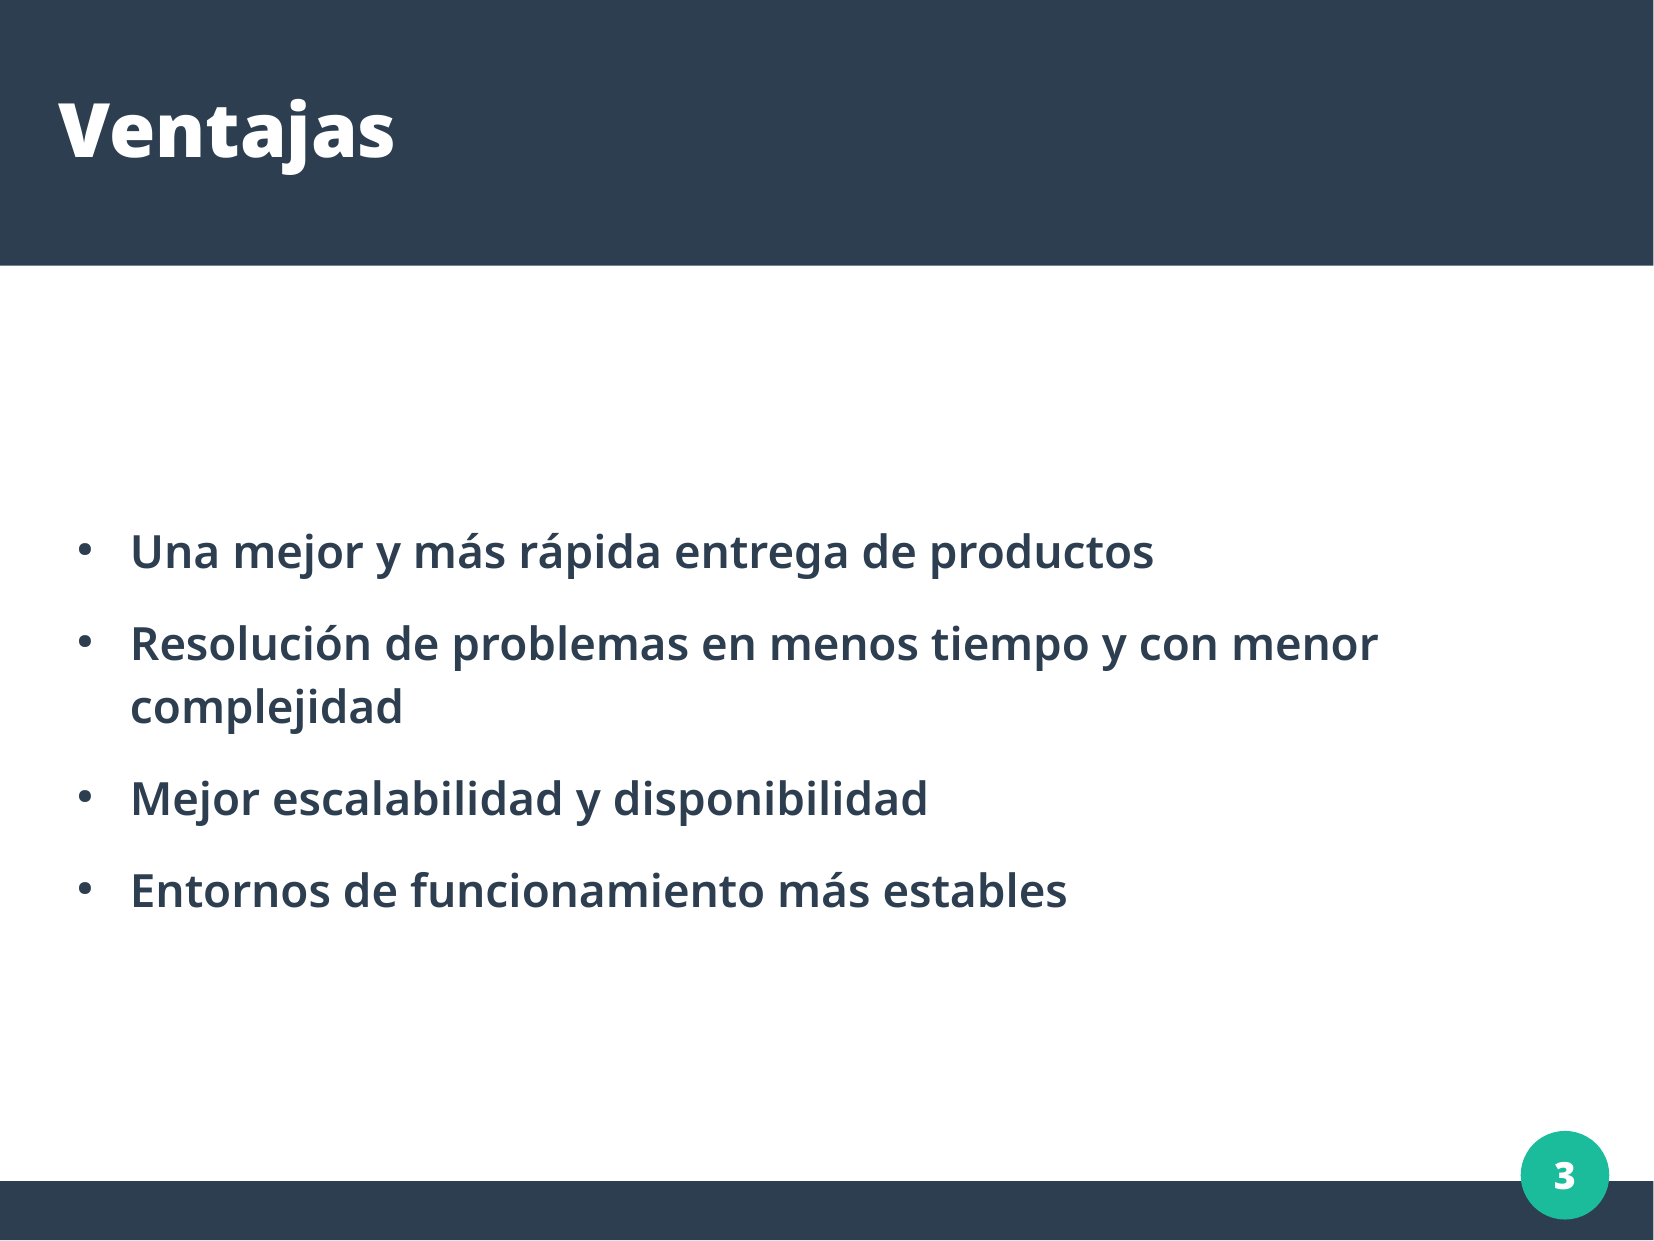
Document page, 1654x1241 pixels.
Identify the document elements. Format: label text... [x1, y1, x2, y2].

title Ventajas [59, 49, 1595, 207]
list Una mejor y más rápida entrega de productos Resolución de problemas en menos tiempo y con menor complejidad Mejor escalabilidad y disponibilidad Entornos de funcionamiento más estables [59, 519, 1595, 1152]
